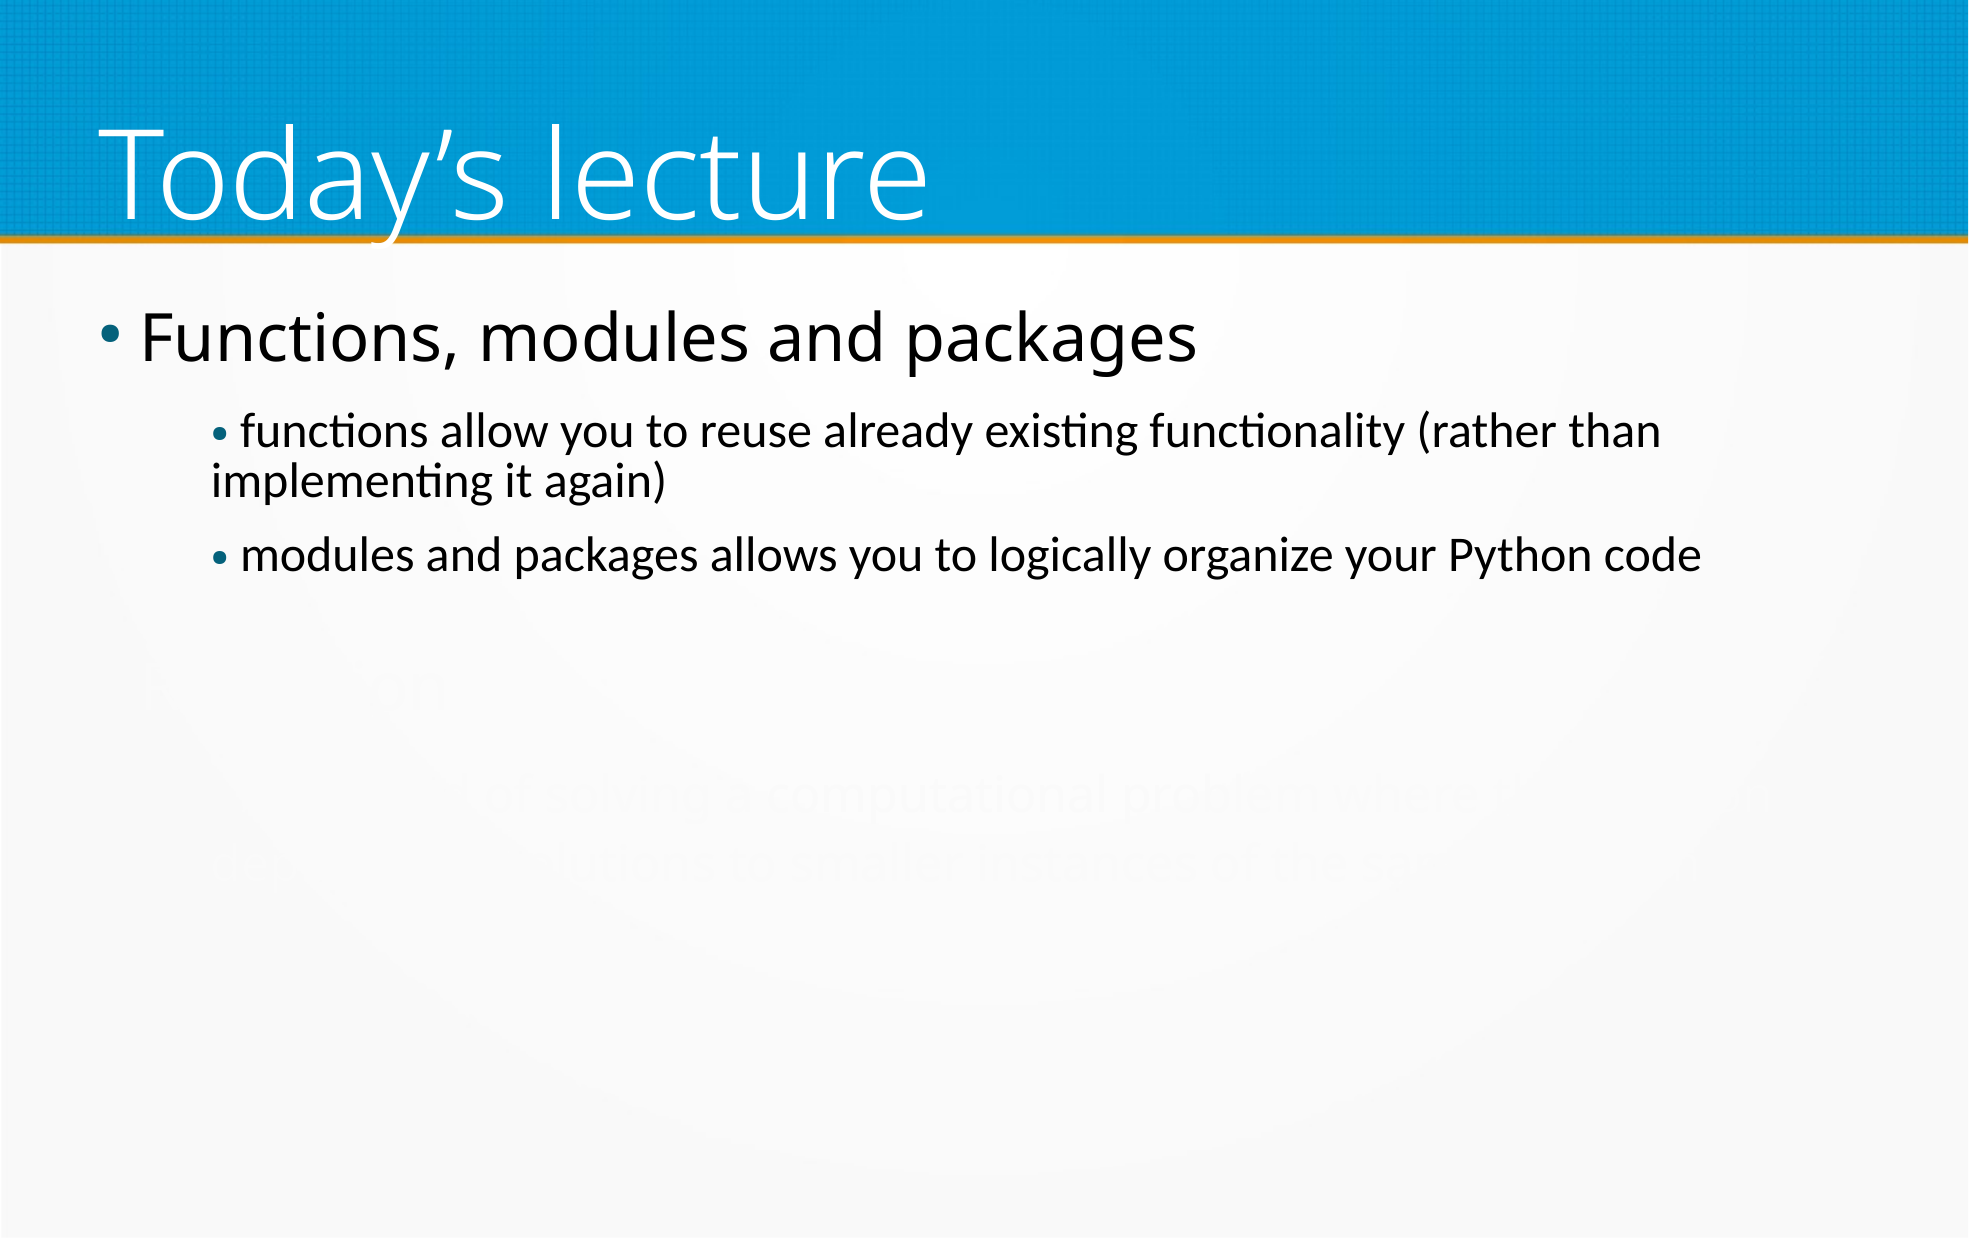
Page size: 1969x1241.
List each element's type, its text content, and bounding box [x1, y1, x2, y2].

picture [0, 233, 1969, 1241]
list Functions, modules and packages functions allow you to reuse already existing functionality (rather than implementing it again) modules and packages allows you to logically organize your Python code Recursion A method of solving a computational problem where the solution depends on solutions to smaller instances of the same problem [98, 290, 1870, 1156]
title Today’s lecture [98, 49, 1870, 257]
